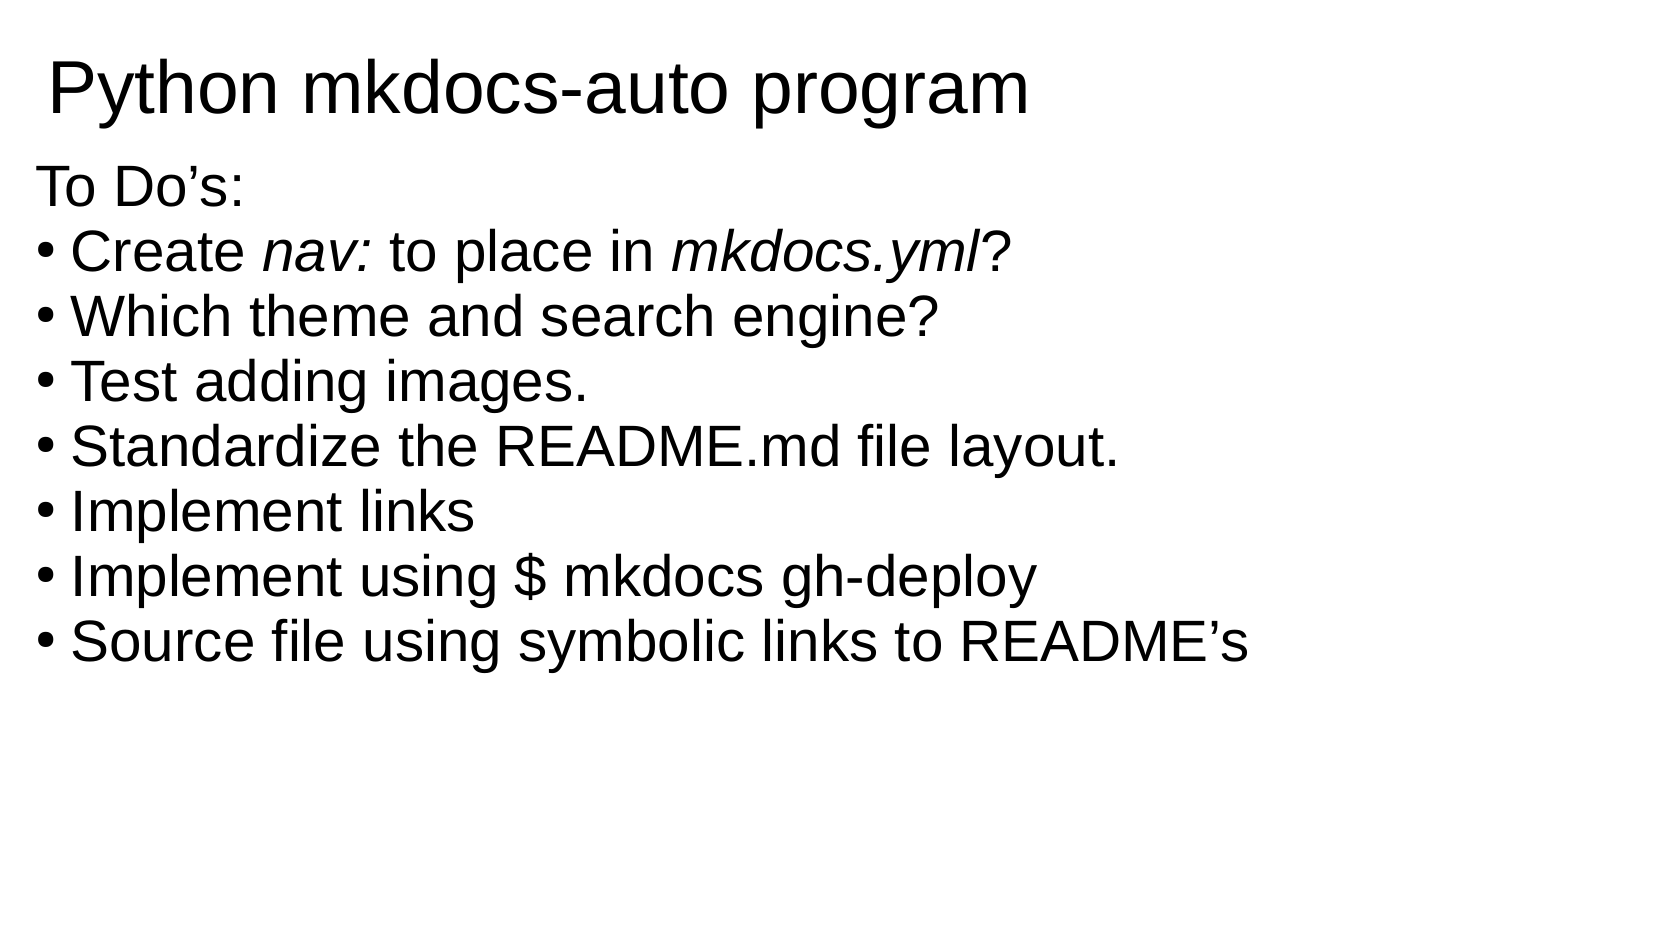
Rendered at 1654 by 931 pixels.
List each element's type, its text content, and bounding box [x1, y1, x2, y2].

title Python mkdocs-auto program [47, 45, 1536, 130]
text_box To Do’s: Create nav: to place in mkdocs.yml? Which theme and search engine? Test adding images. Standardize the README.md file layout. Implement links Implement using $ mkdocs gh-deploy Source file using symbolic links to README’s [35, 153, 1524, 739]
